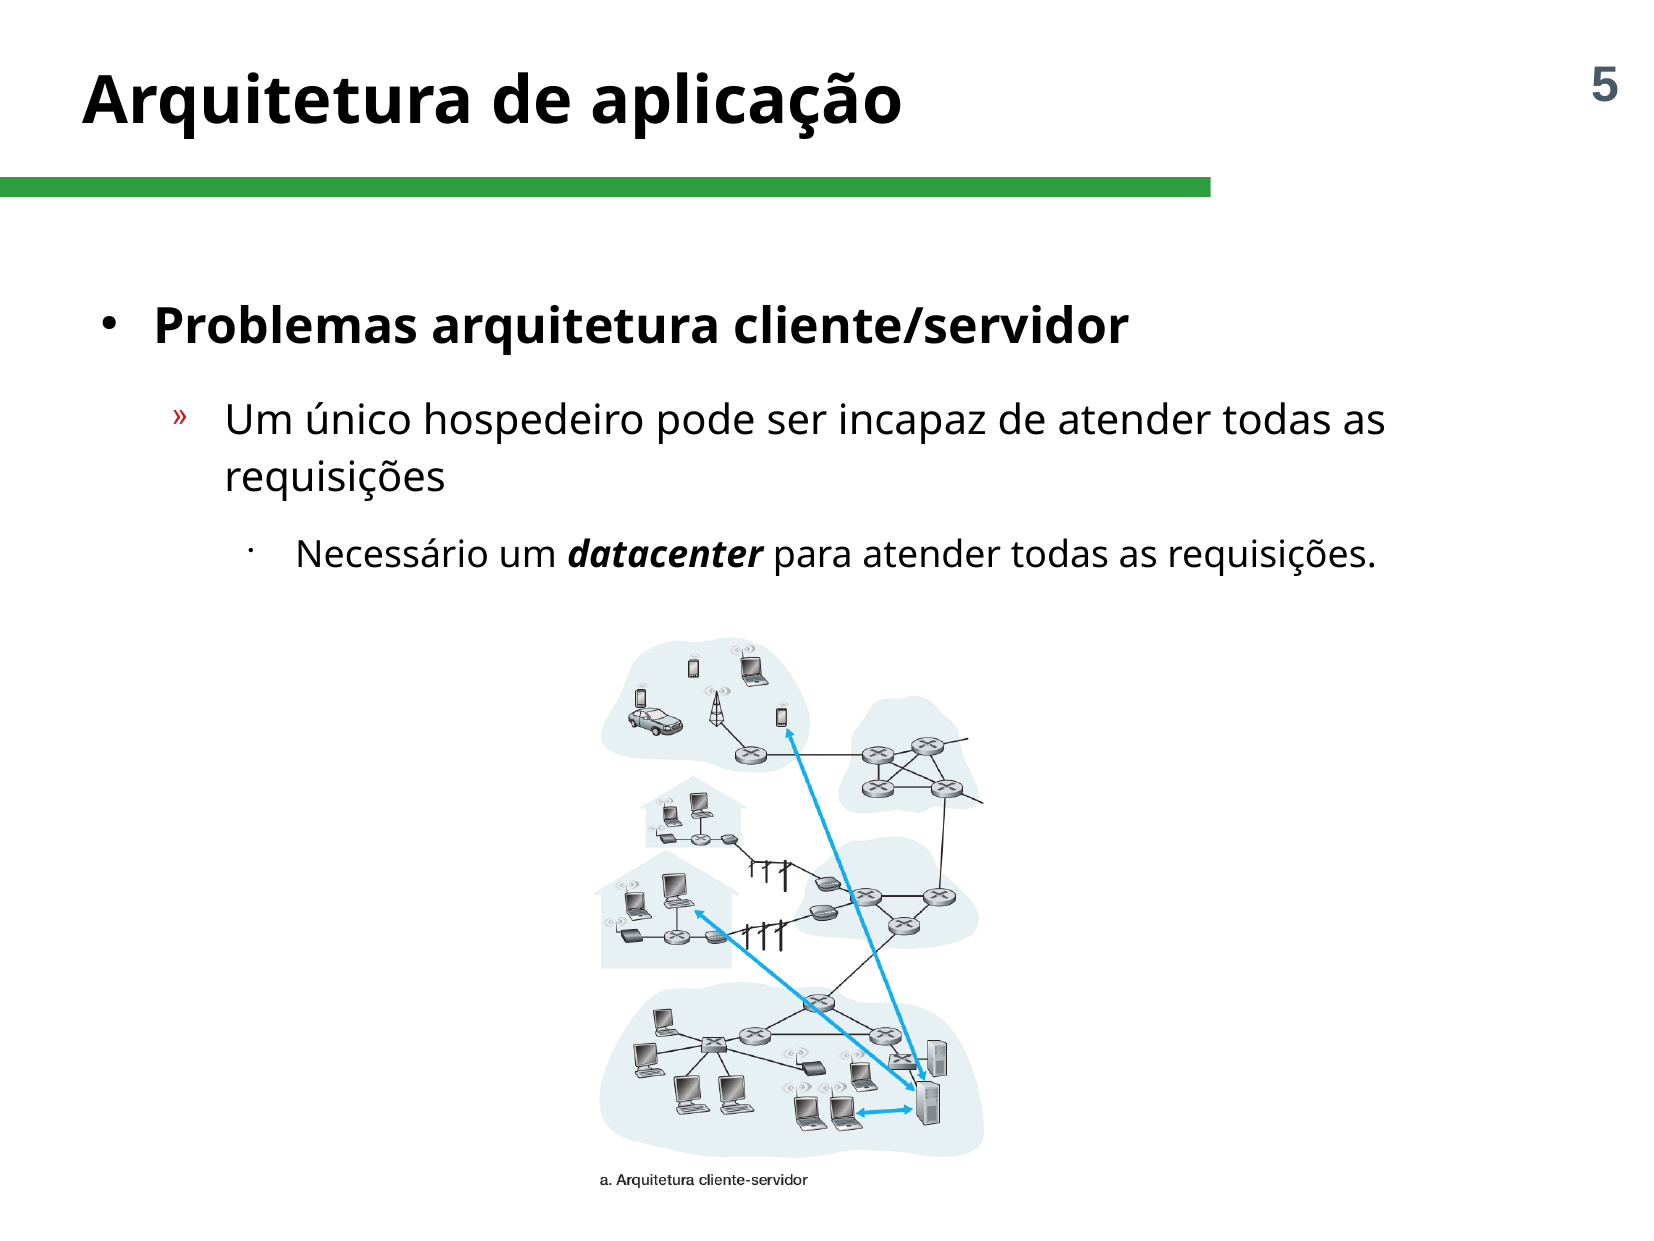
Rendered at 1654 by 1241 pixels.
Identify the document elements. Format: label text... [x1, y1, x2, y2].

list Problemas arquitetura cliente/servidor Um único hospedeiro pode ser incapaz de atender todas as requisições Necessário um datacenter para atender todas as requisições. [82, 290, 1571, 1010]
picture [556, 625, 998, 1204]
title Arquitetura de aplicação [82, 0, 1152, 202]
